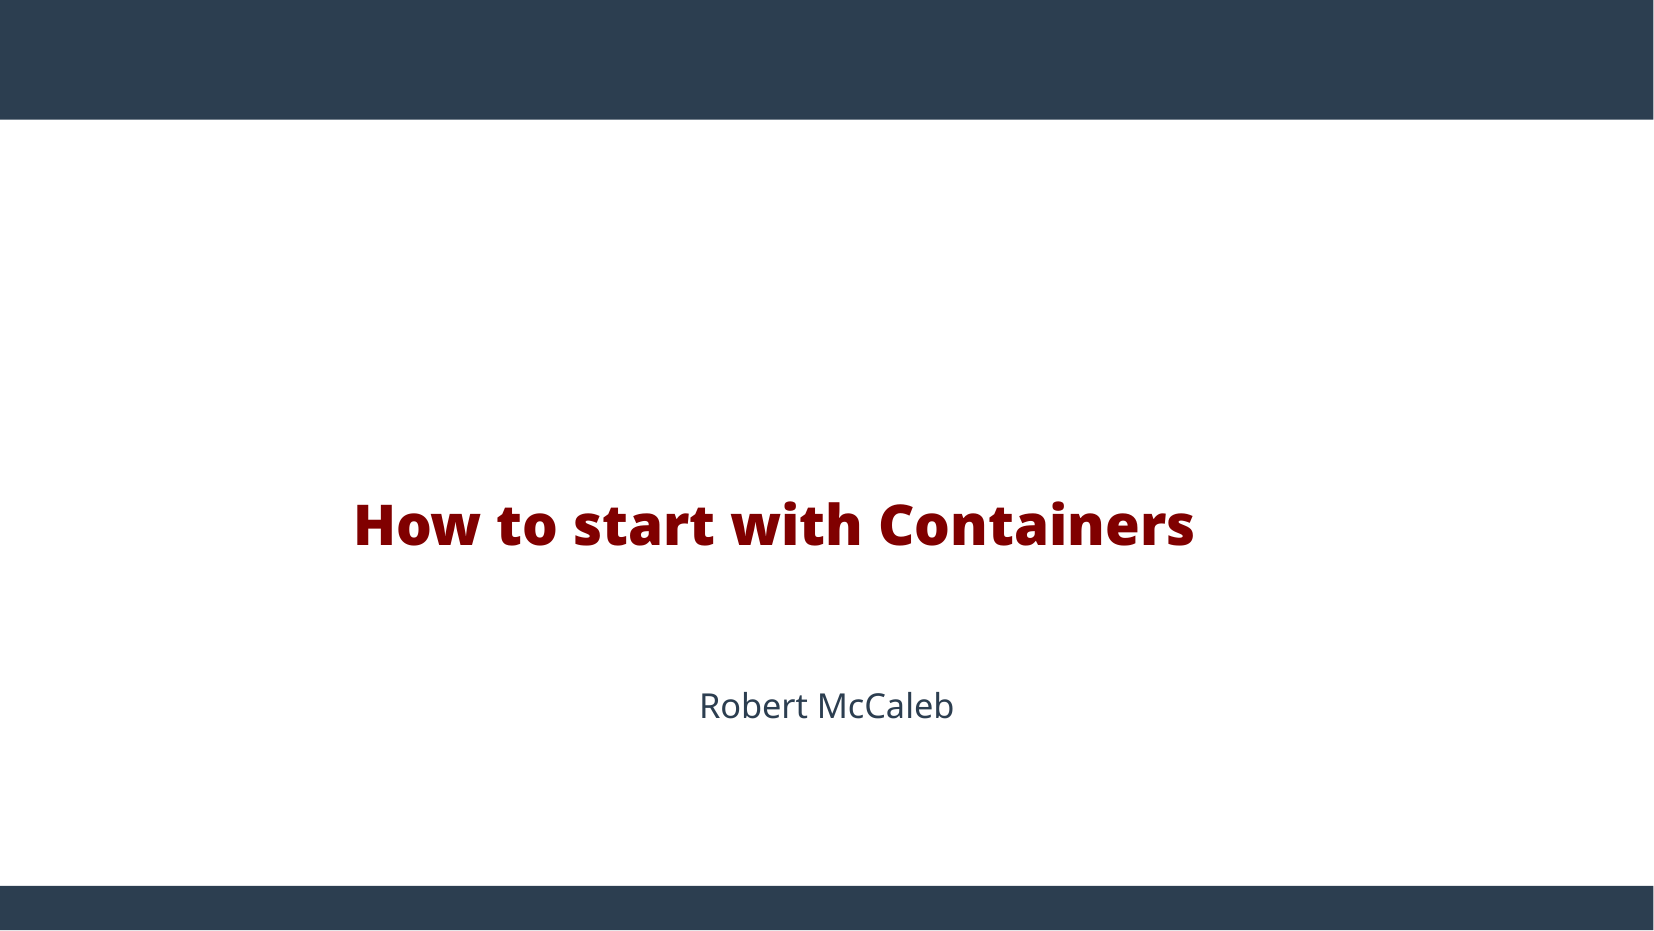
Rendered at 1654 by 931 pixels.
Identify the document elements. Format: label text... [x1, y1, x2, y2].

title How to start with Containers [59, 465, 1595, 582]
subtitle Robert McCaleb [59, 582, 1595, 827]
